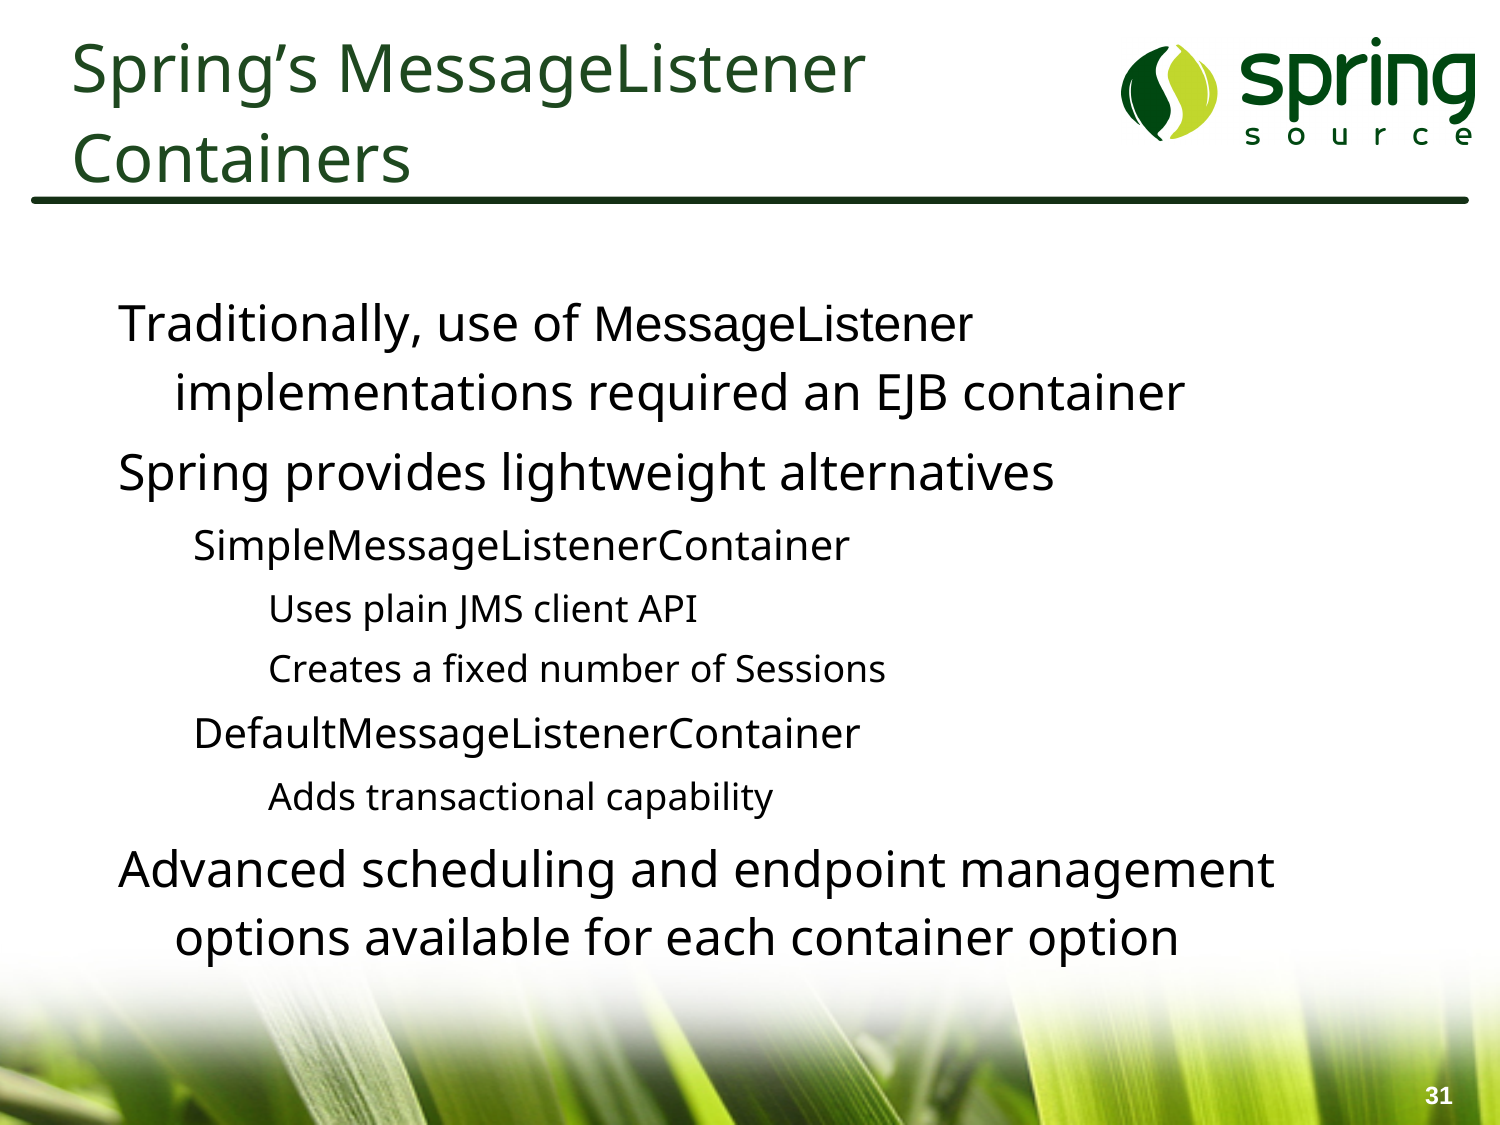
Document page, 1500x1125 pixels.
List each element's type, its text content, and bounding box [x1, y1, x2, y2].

picture [0, 944, 1500, 1125]
picture [1121, 37, 1475, 145]
title Spring’s MessageListener Containers [56, 13, 1089, 191]
list Traditionally, use of MessageListener implementations required an EJB container Spring provides lightweight alternatives SimpleMessageListenerContainer Uses plain JMS client API Creates a fixed number of Sessions DefaultMessageListenerContainer Adds transactional capability Advanced scheduling and endpoint management options available for each container option [103, 280, 1394, 974]
